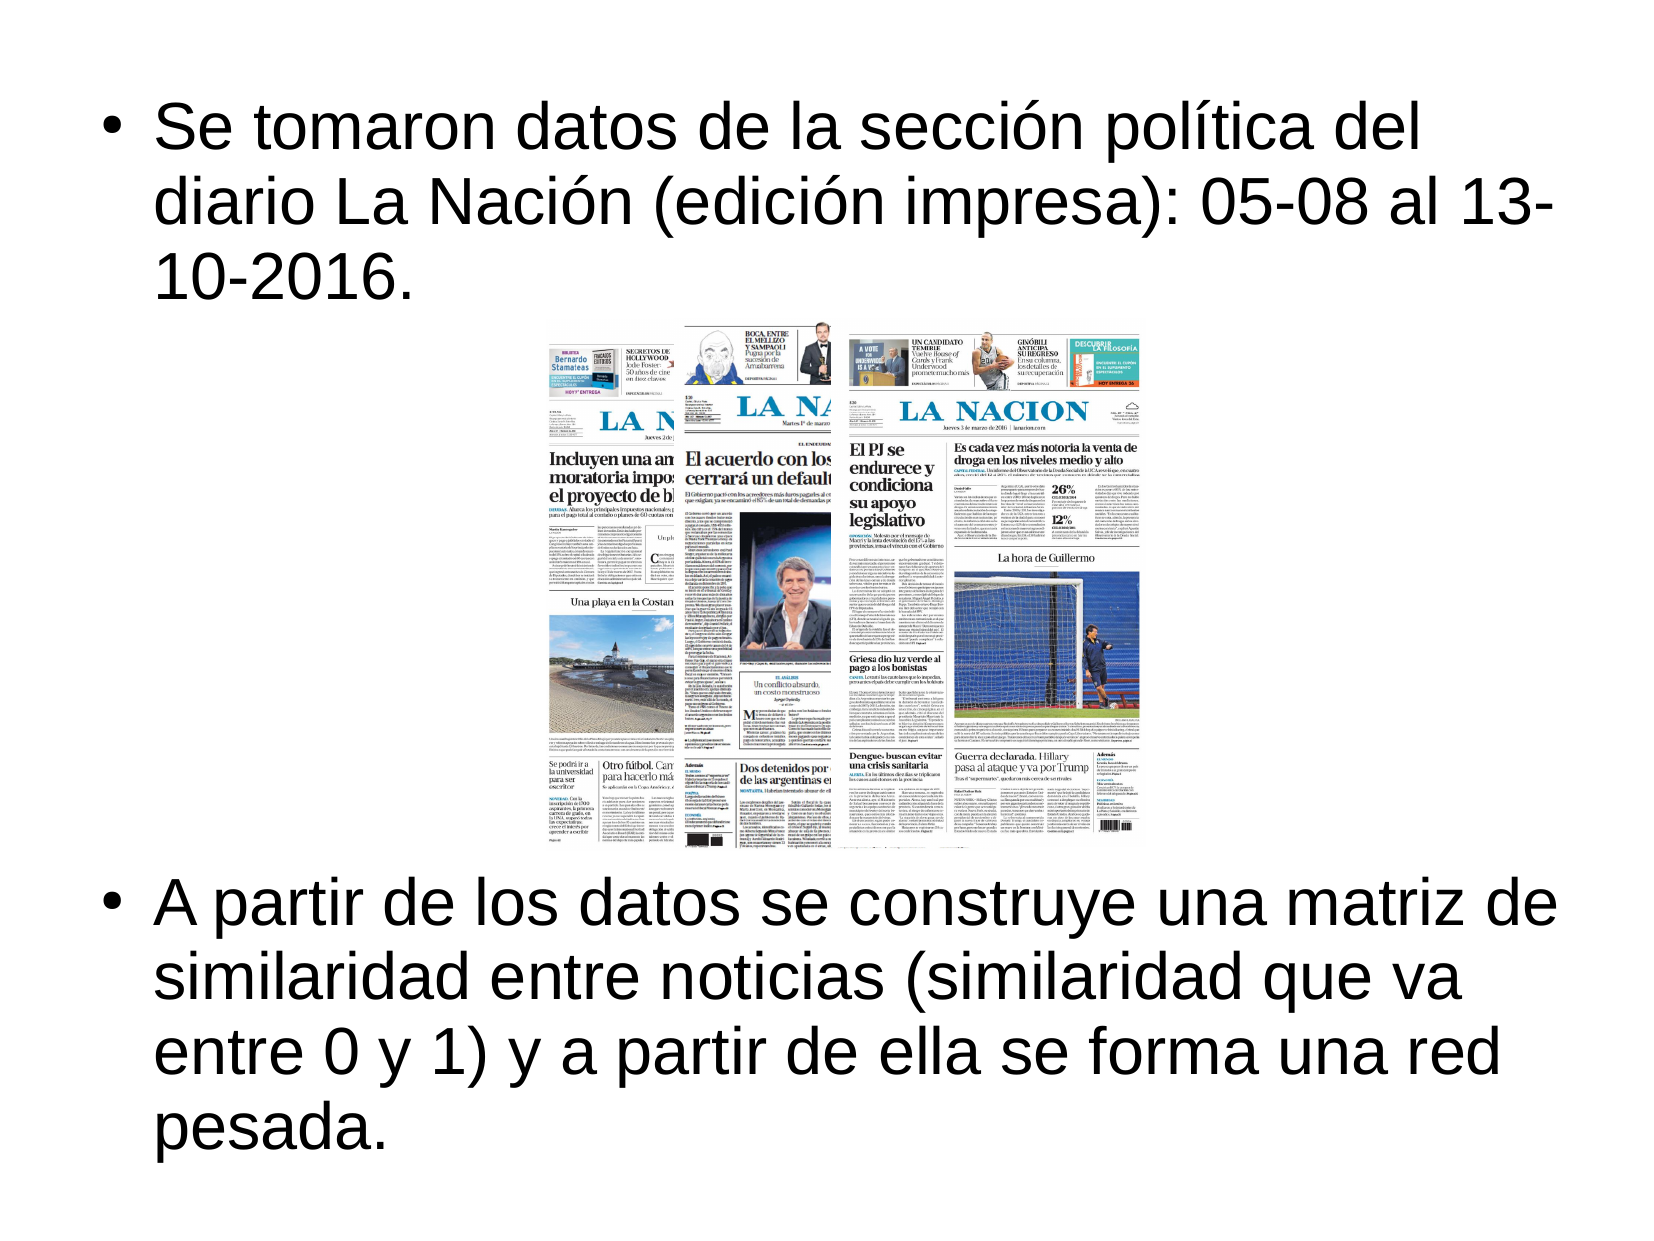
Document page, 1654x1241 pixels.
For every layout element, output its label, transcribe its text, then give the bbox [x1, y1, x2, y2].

list Se tomaron datos de la sección política del diario La Nación (edición impresa): 05-08 al 13-10-2016. A partir de los datos se construye una matriz de similaridad entre noticias (similaridad que va entre 0 y 1) y a partir de ella se forma una red pesada. [82, 89, 1571, 1170]
